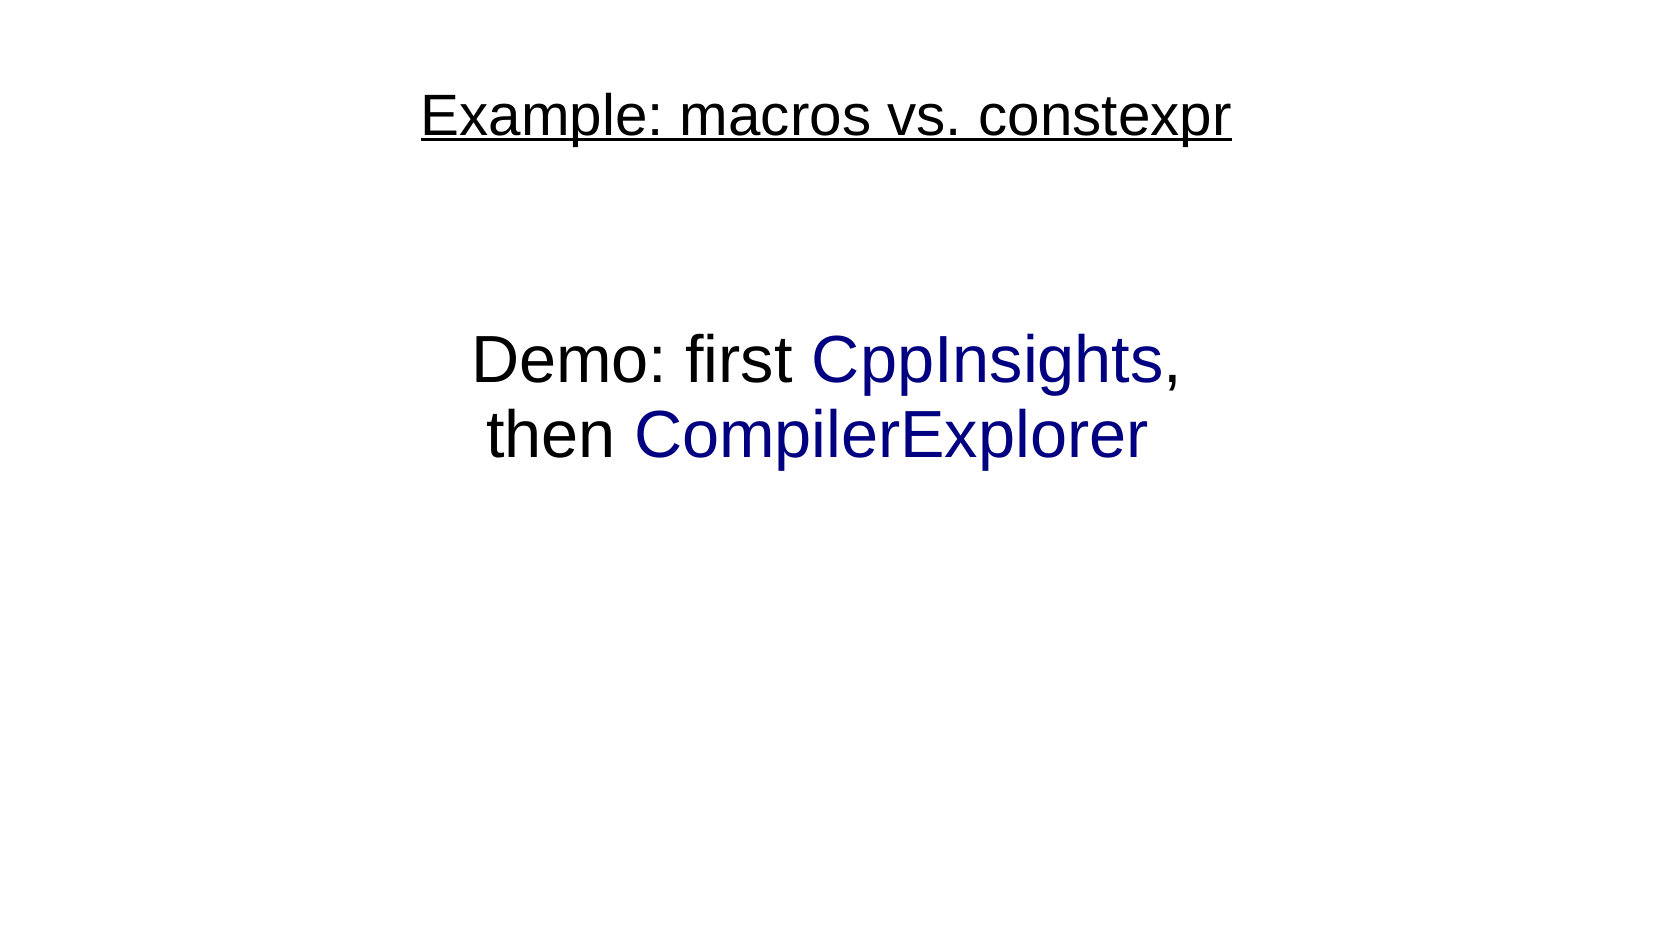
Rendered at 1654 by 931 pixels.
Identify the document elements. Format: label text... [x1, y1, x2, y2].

subtitle Demo: first CppInsights, then CompilerExplorer [82, 37, 1571, 757]
